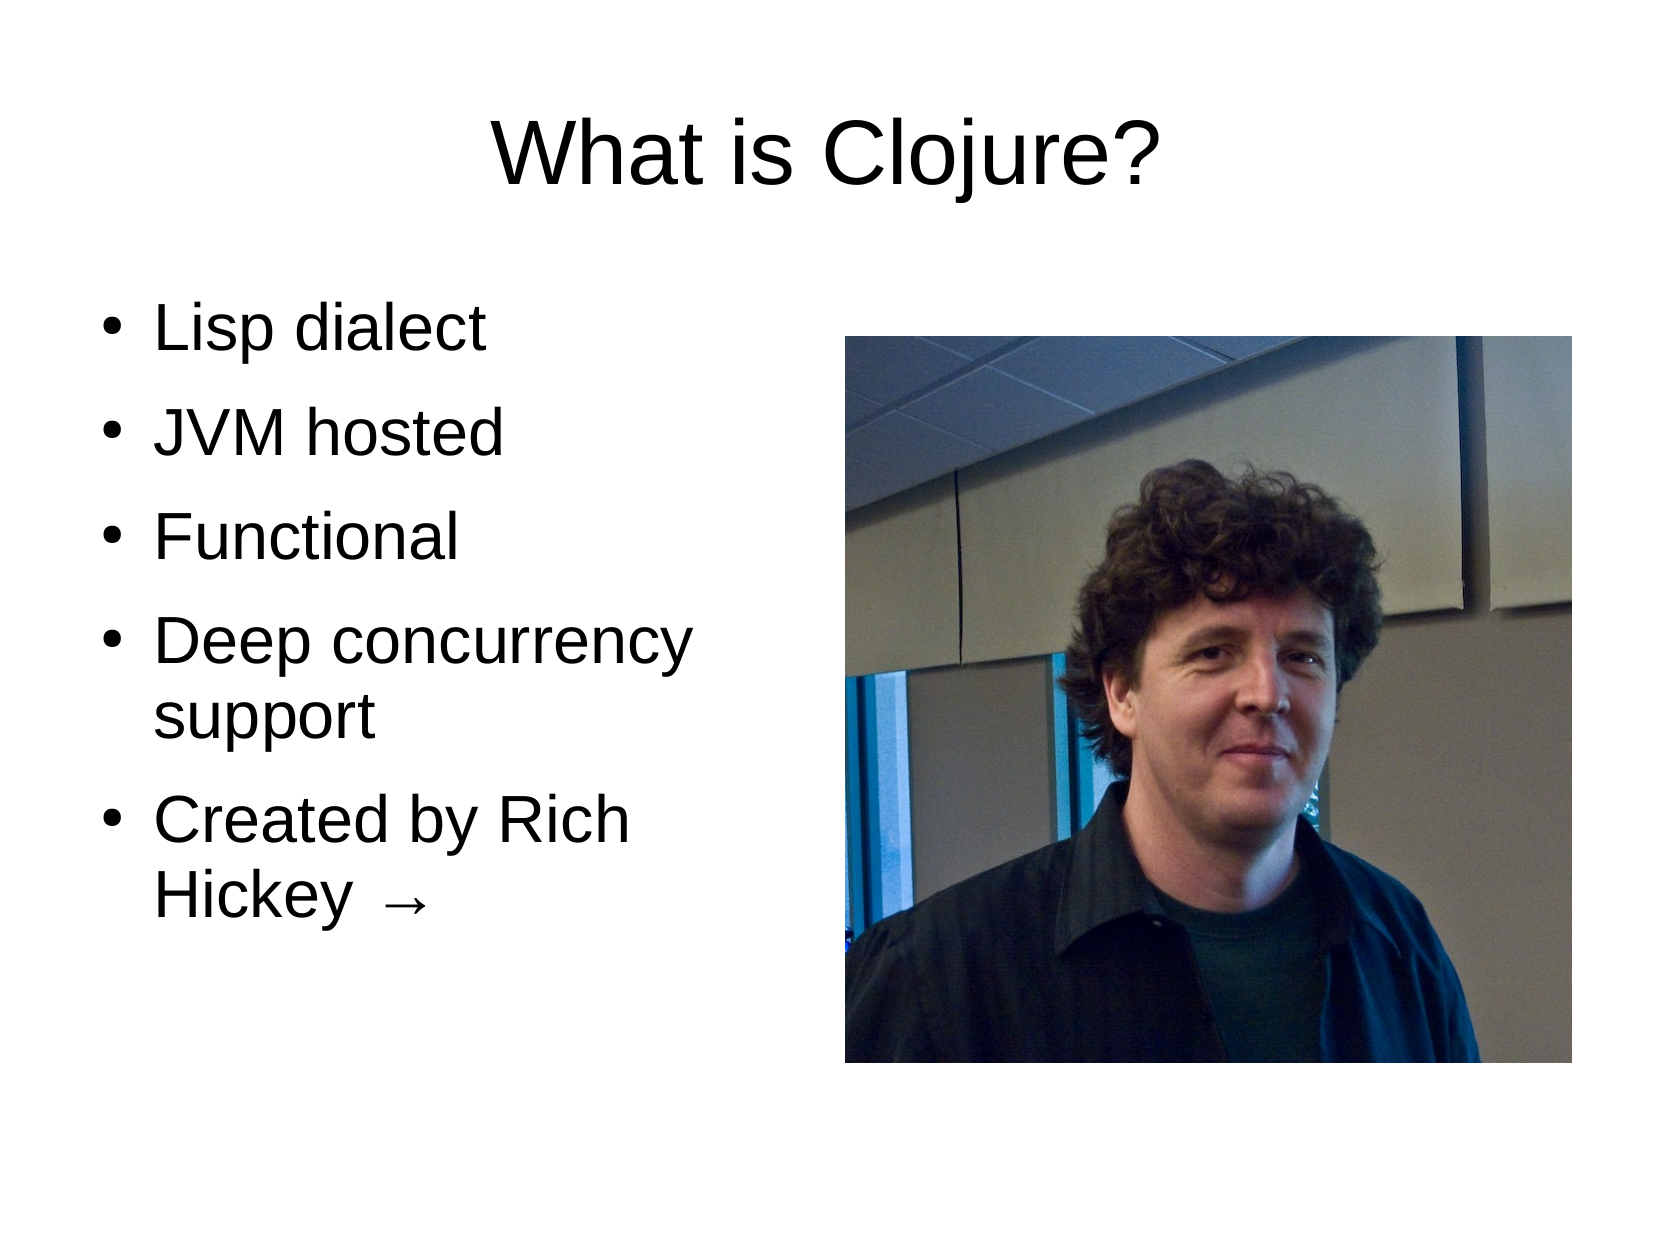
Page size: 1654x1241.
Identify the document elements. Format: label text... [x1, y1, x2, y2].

picture [845, 708, 853, 792]
title What is Clojure? [82, 49, 1571, 257]
picture [845, 336, 1572, 1063]
list Lisp dialect JVM hosted Functional Deep concurrency support Created by Rich Hickey → [82, 290, 809, 1109]
